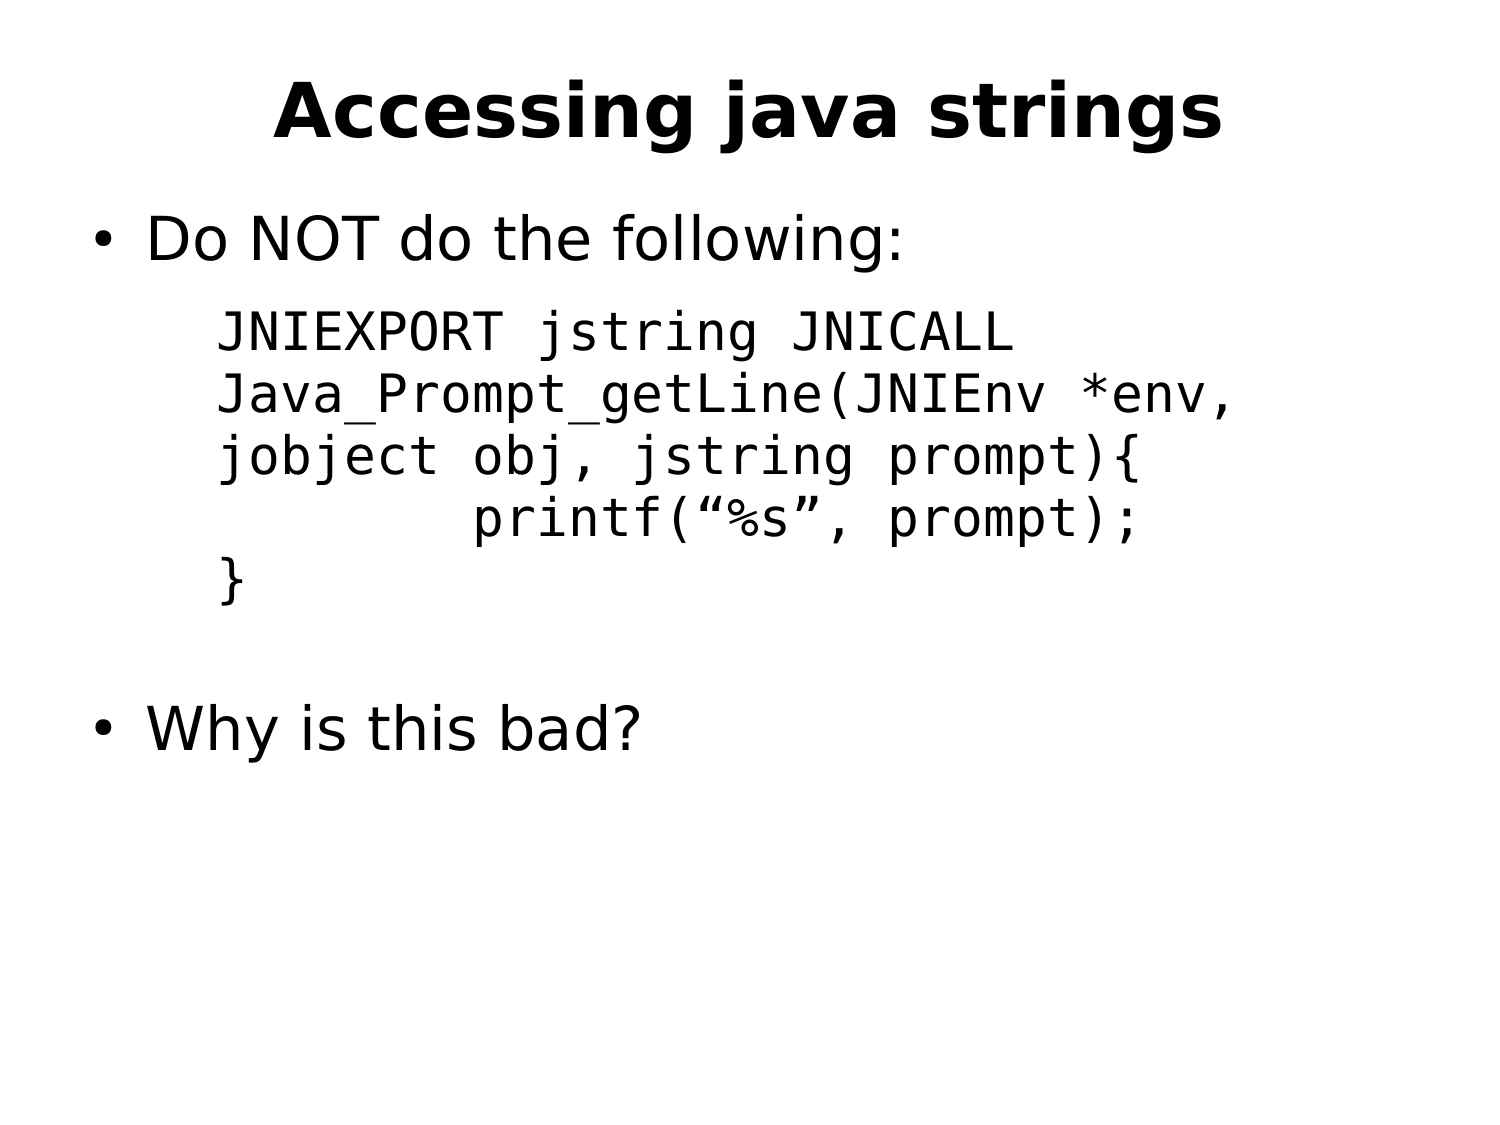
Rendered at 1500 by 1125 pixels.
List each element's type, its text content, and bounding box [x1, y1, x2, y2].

title Accessing java strings [75, 44, 1425, 177]
list Do NOT do the following: JNIEXPORT jstring JNICALL Java_Prompt_getLine(JNIEnv *env, jobject obj, jstring prompt){ printf(“%s”, prompt); } Why is this bad? [75, 204, 1395, 1075]
